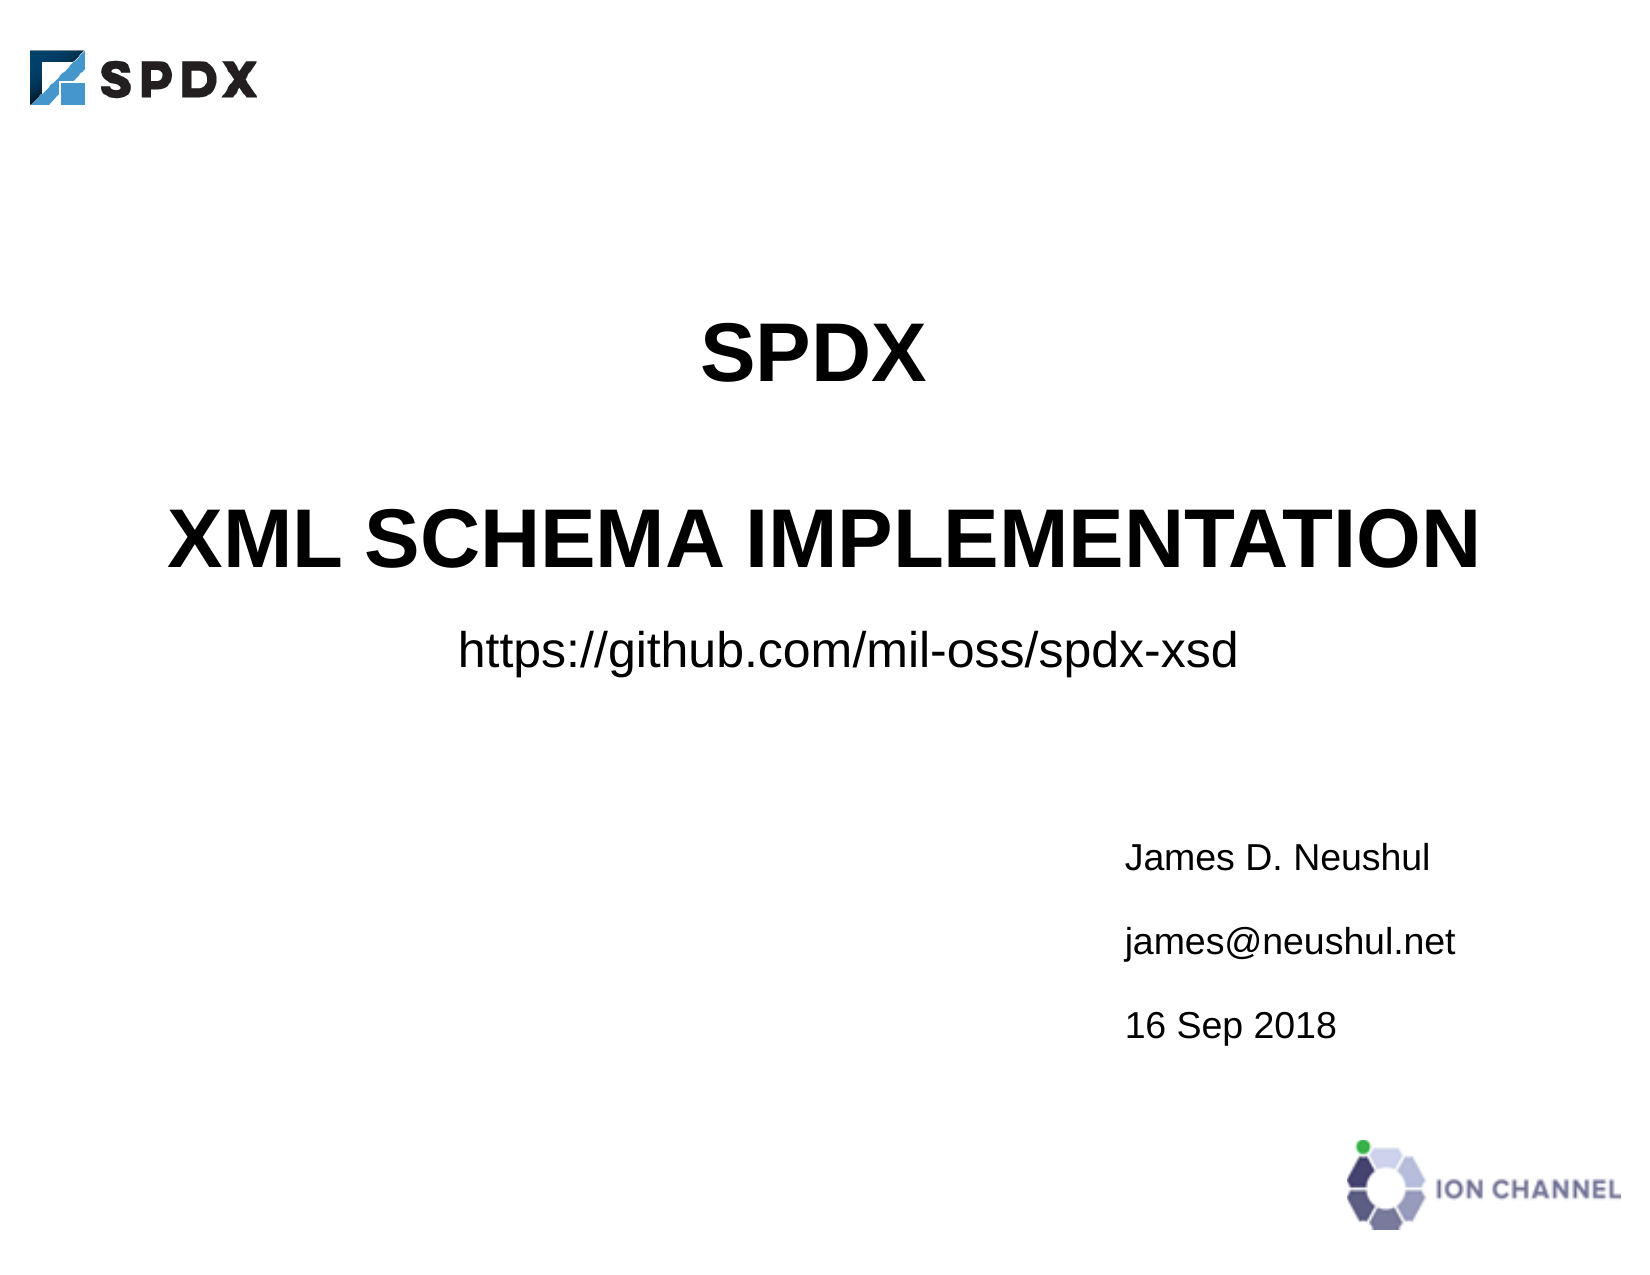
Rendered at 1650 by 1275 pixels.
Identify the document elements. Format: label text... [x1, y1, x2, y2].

text_box SPDX XML SCHEMA IMPLEMENTATION [105, 321, 1546, 571]
text_box https://github.com/mil-oss/spdx-xsd [437, 614, 1261, 690]
text_box James D. Neushul james@neushul.net 16 Sep 2018 [1110, 828, 1471, 1021]
picture [30, 29, 257, 105]
picture [1347, 1140, 1621, 1231]
